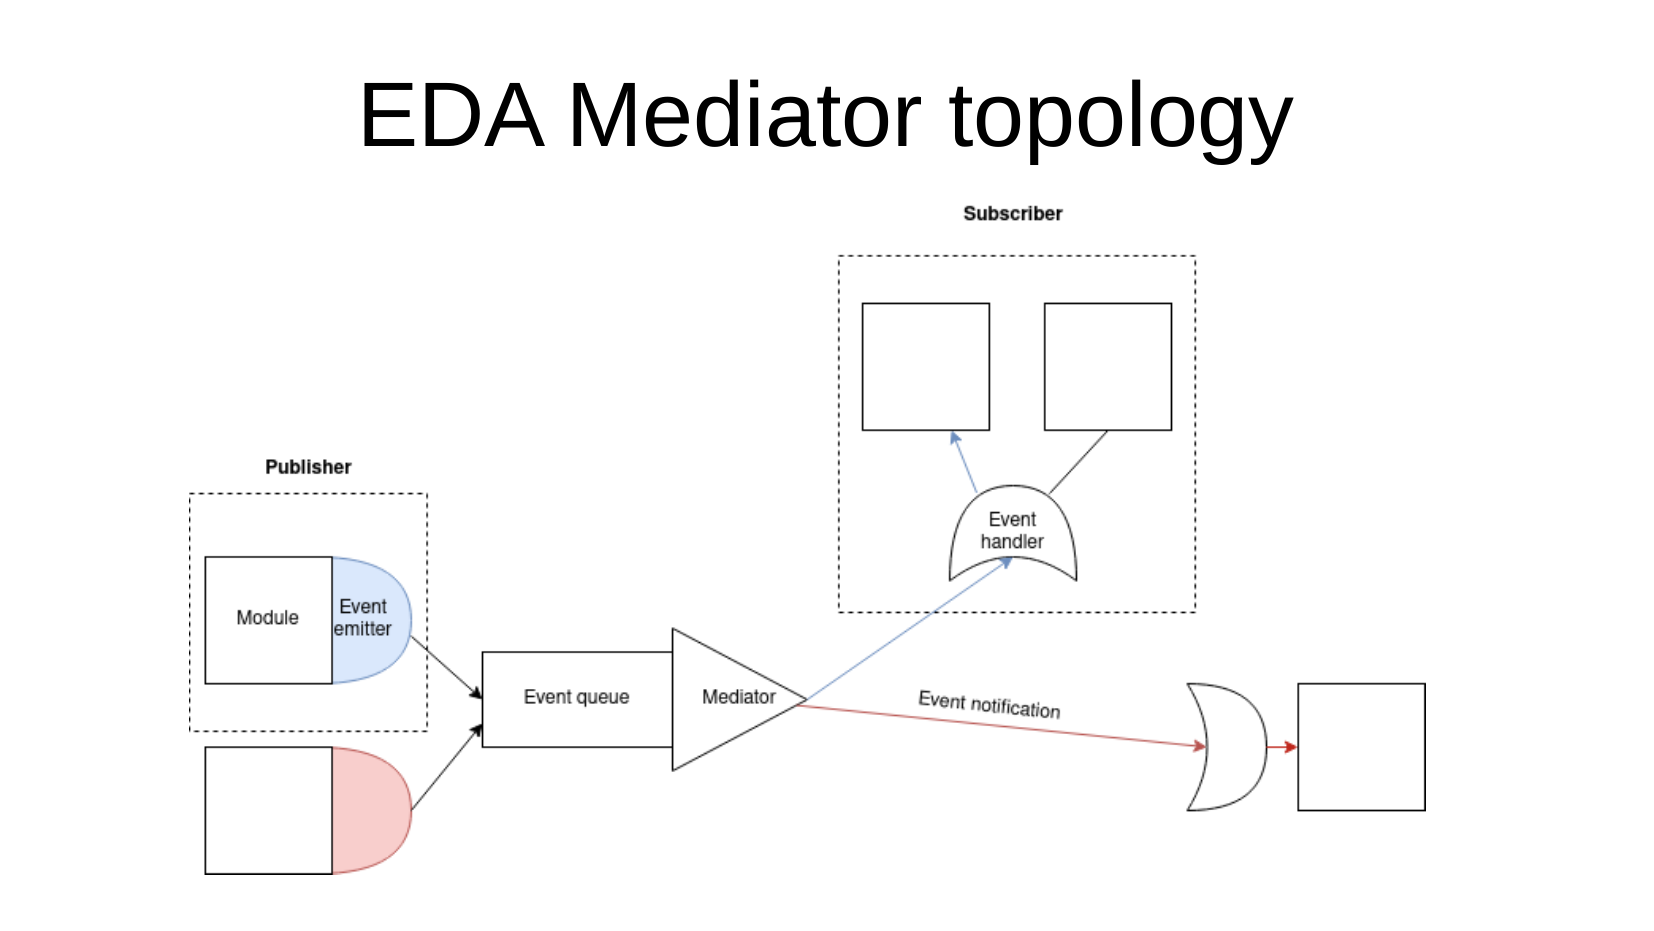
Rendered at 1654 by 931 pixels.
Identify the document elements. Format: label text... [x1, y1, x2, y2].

title EDA Mediator topology [82, 37, 1571, 193]
picture [189, 192, 1426, 875]
